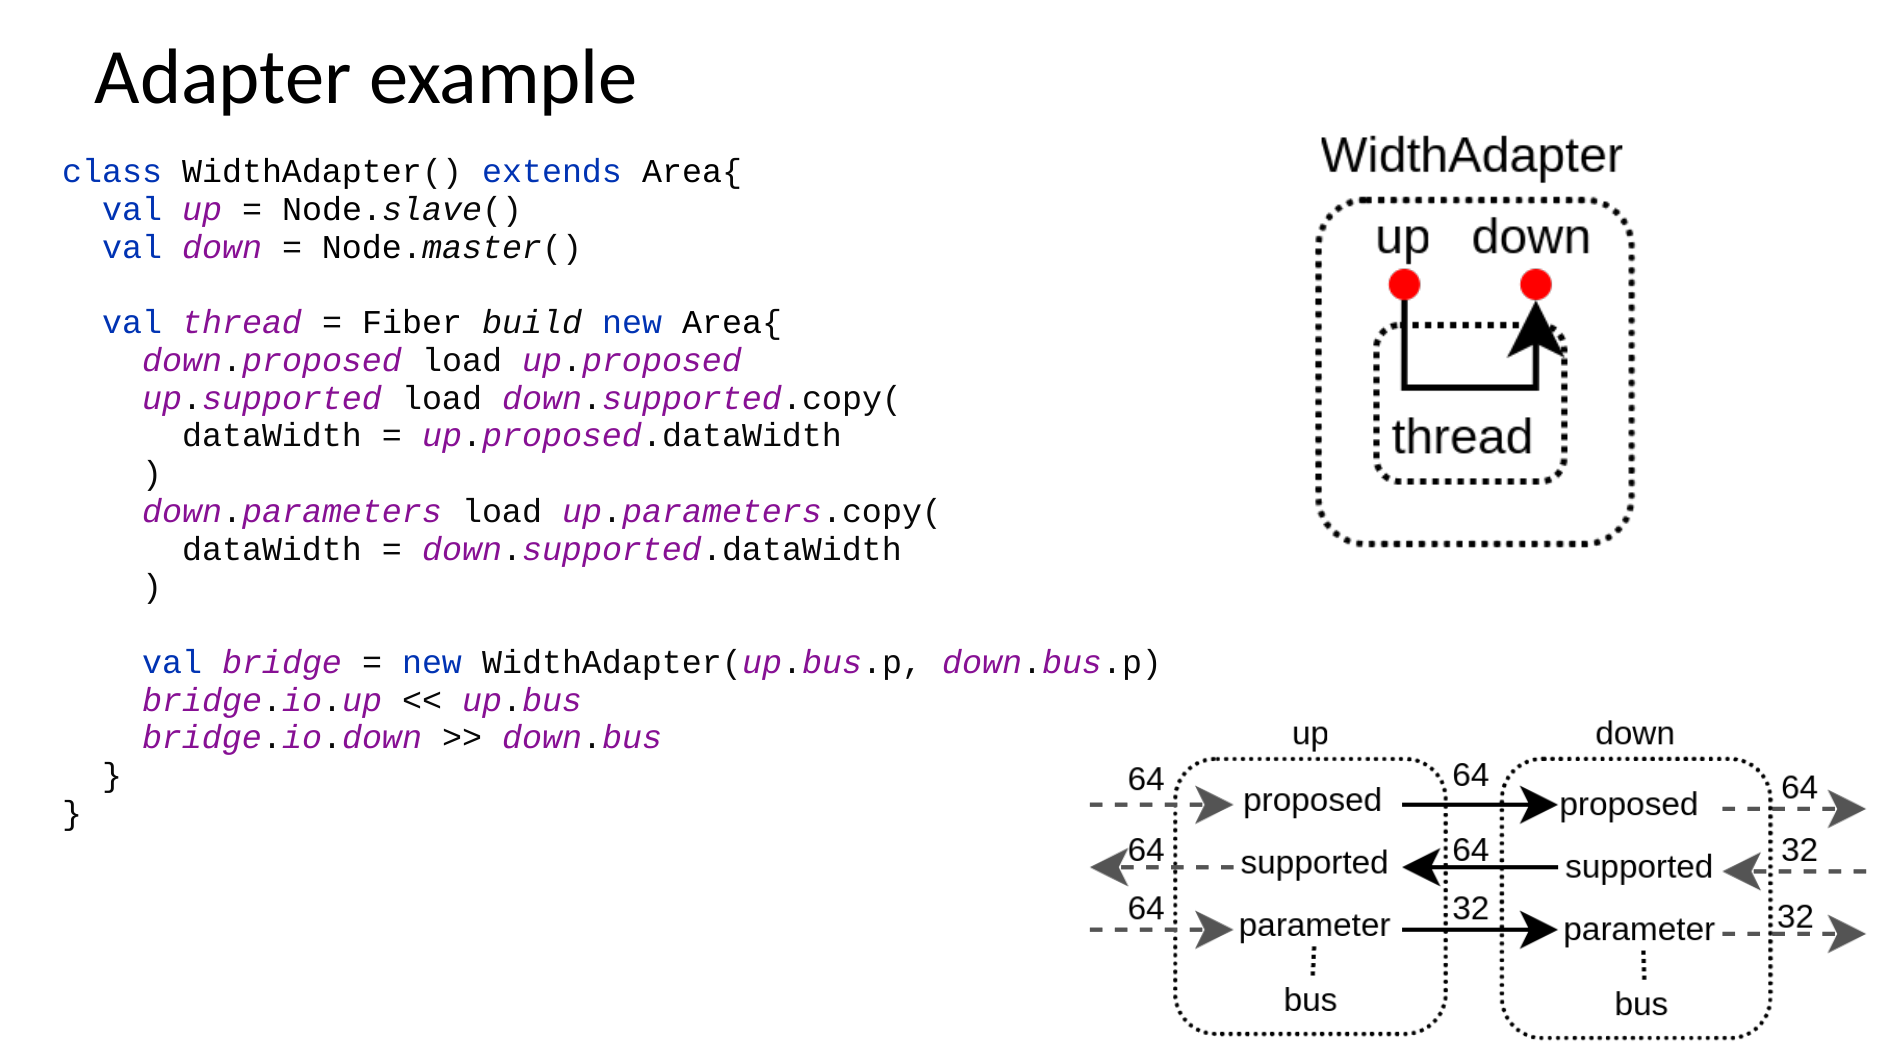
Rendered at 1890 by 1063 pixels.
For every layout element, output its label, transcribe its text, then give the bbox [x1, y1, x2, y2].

picture [1015, 661, 1890, 1063]
title Adapter example [94, 0, 1796, 173]
picture [1228, 47, 1729, 610]
text_box class WidthAdapter() extends Area{ val up = Node.slave() val down = Node.master() val thread = Fiber build new Area{ down.proposed load up.proposed up.supported load down.supported.copy( dataWidth = up.proposed.dataWidth ) down.parameters load up.parameters.copy( dataWidth = down.supported.dataWidth ) val bridge = new WidthAdapter(up.bus.p, down.bus.p) bridge.io.up << up.bus bridge.io.down >> down.bus } } [47, 147, 1252, 880]
